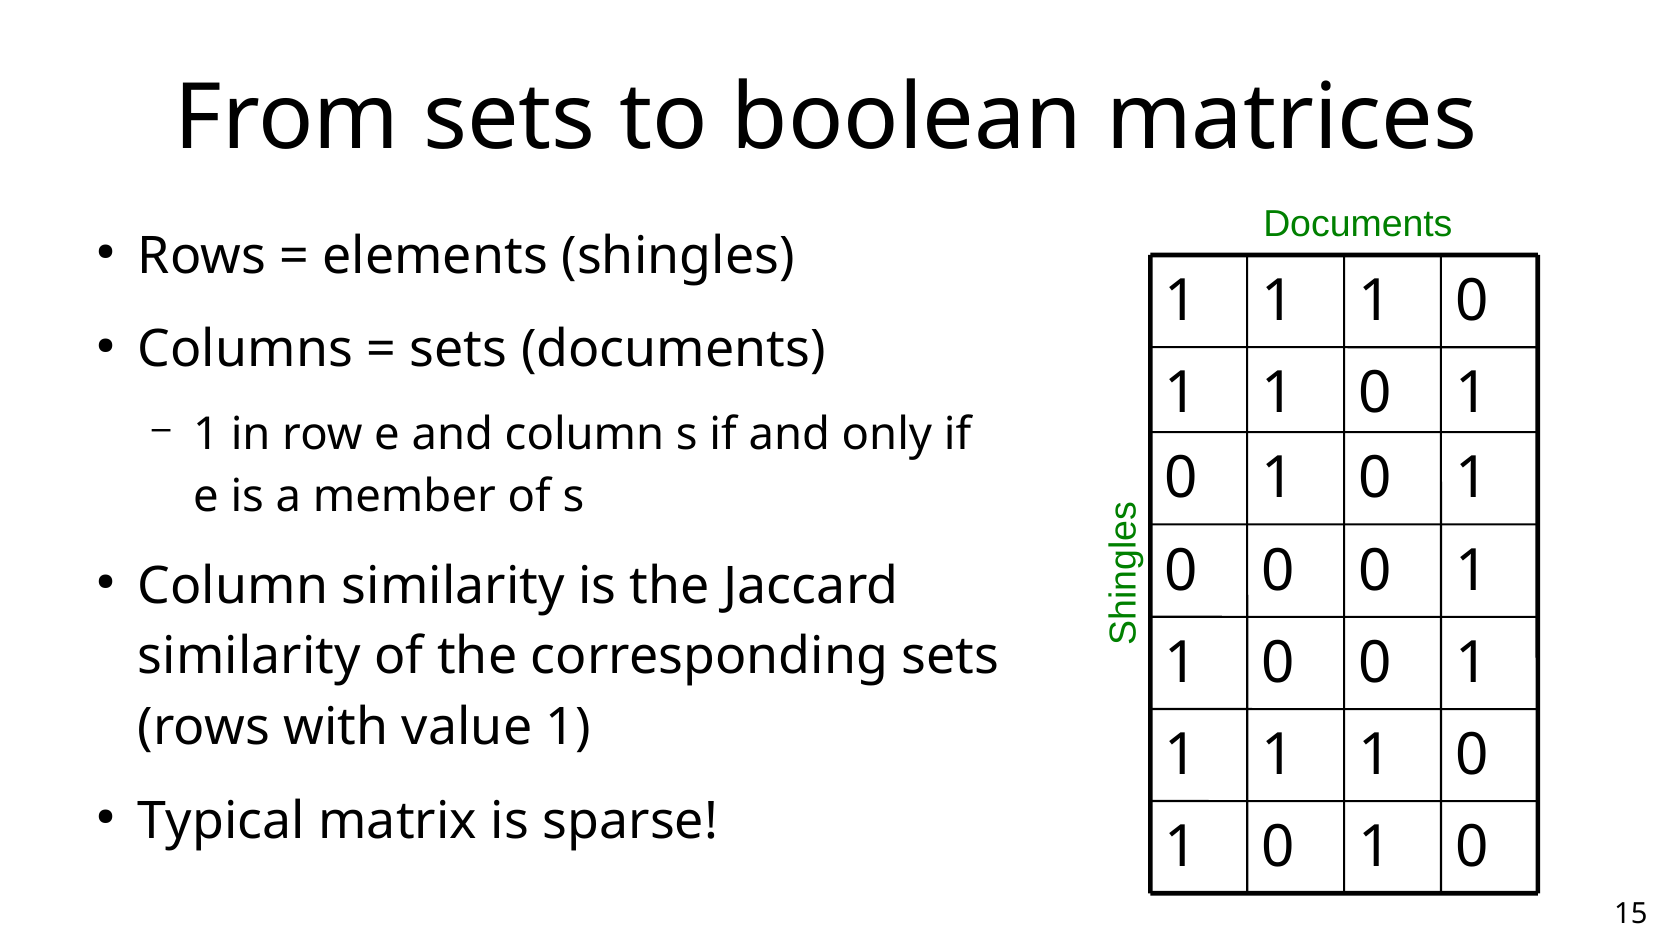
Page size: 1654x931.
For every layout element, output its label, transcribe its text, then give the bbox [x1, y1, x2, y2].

text_box 1 [1442, 434, 1535, 523]
text_box 1 [1153, 711, 1246, 800]
text_box 1 [1443, 526, 1535, 615]
text_box 0 [1442, 258, 1535, 346]
text_box 0 [1249, 803, 1343, 890]
text_box 0 [1443, 803, 1535, 890]
text_box 1 [1346, 258, 1439, 346]
text_box 1 [1346, 711, 1439, 800]
text_box 1 [1443, 618, 1535, 708]
text_box 1 [1153, 258, 1246, 346]
text_box Shingles [1090, 487, 1151, 660]
title From sets to boolean matrices [82, 1, 1571, 226]
text_box 0 [1346, 526, 1439, 615]
text_box Documents [1248, 191, 1468, 252]
text_box 1 [1249, 434, 1343, 523]
text_box 1 [1249, 258, 1343, 346]
text_box 1 [1249, 711, 1343, 800]
text_box 0 [1443, 711, 1535, 800]
text_box 1 [1153, 803, 1246, 890]
text_box 0 [1346, 349, 1439, 431]
list Rows = elements (shingles) Columns = sets (documents) 1 in row e and column s if and only if e is a member of s Column similarity is the Jaccard similarity of the corresponding sets (rows with value 1) Typical matrix is sparse! [82, 217, 1006, 865]
text_box 1 [1153, 349, 1246, 431]
text_box 1 [1153, 618, 1246, 707]
text_box 1 [1442, 349, 1535, 431]
text_box 0 [1249, 618, 1343, 708]
text_box 1 [1346, 803, 1439, 890]
text_box 1 [1249, 349, 1343, 431]
text_box 0 [1153, 526, 1246, 615]
text_box 0 [1346, 434, 1439, 523]
text_box 0 [1153, 434, 1246, 523]
text_box 0 [1346, 618, 1439, 708]
text_box 0 [1249, 526, 1343, 615]
